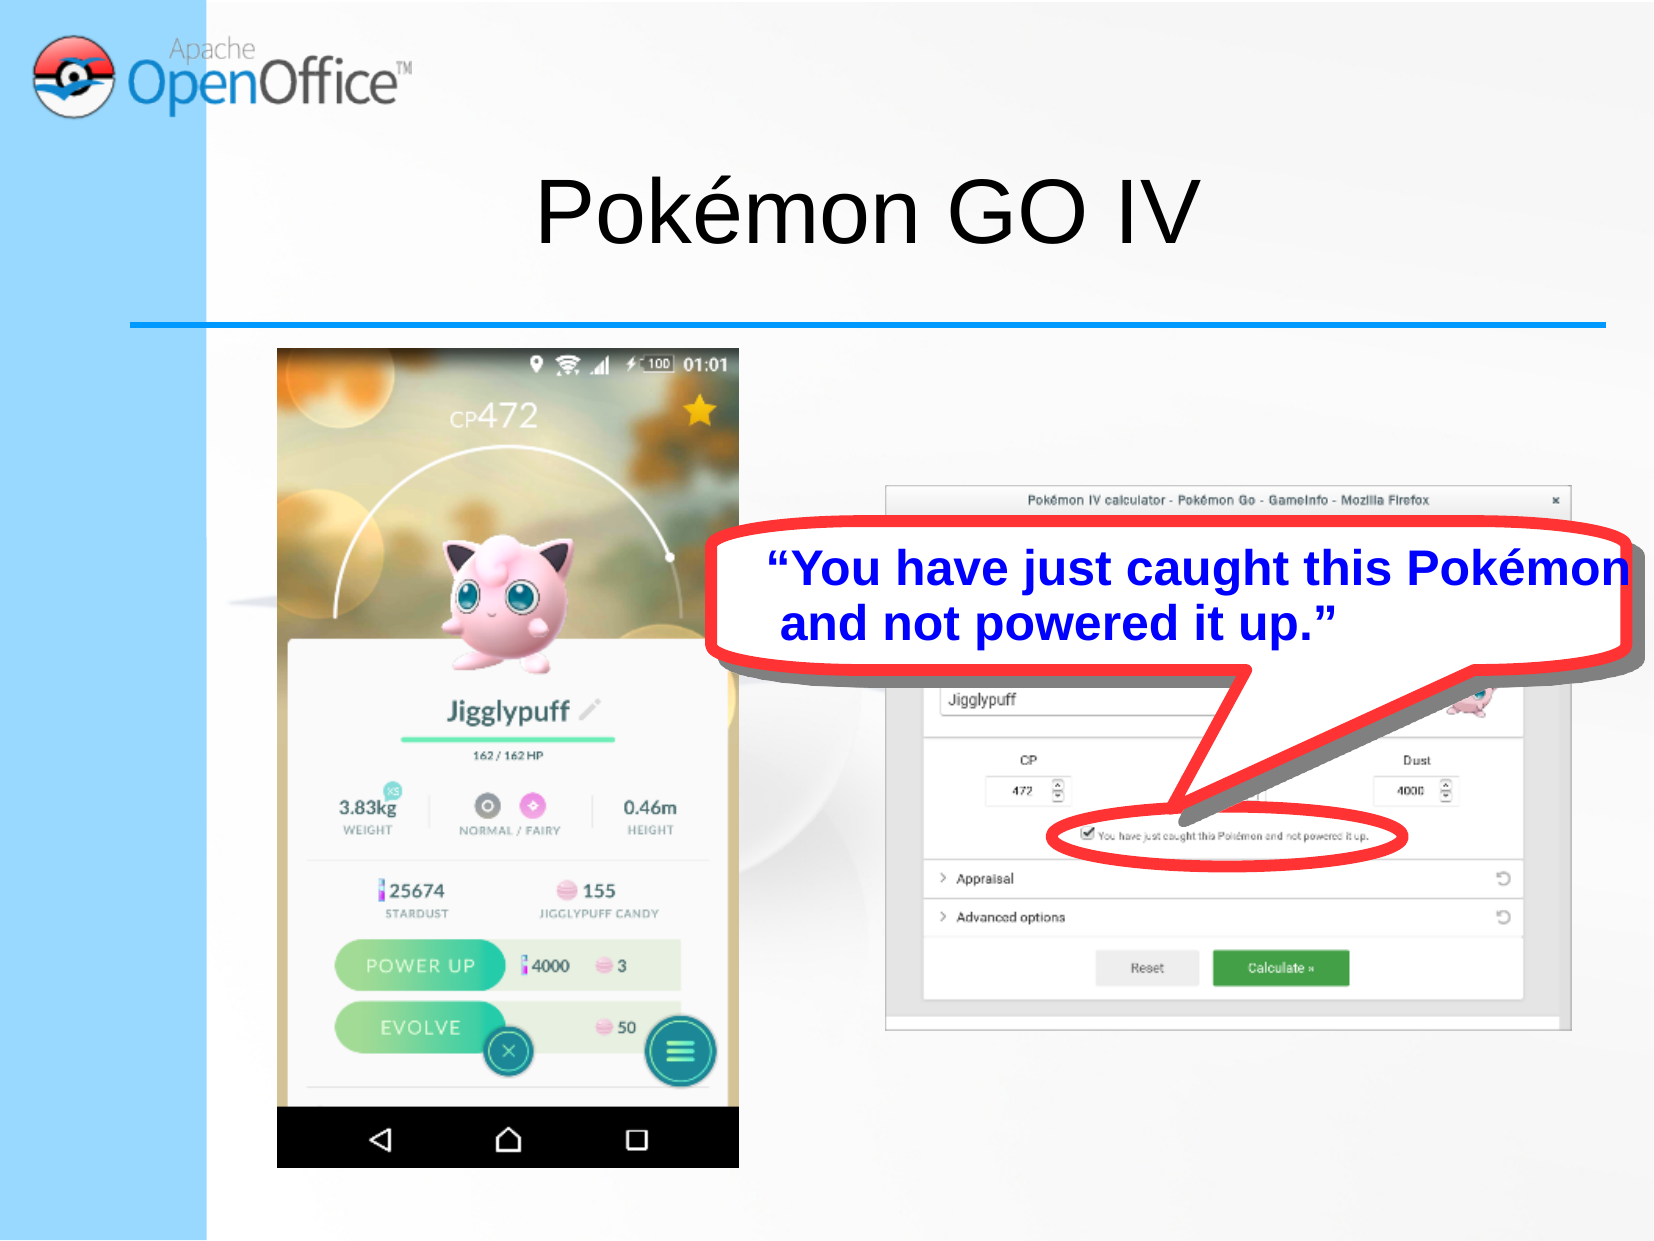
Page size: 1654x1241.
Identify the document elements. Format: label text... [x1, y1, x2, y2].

text_box “You have just caught this Pokémon and not powered it up.” [711, 521, 1627, 809]
picture [31, 2, 1654, 1241]
title Pokémon GO IV [165, 108, 1571, 316]
